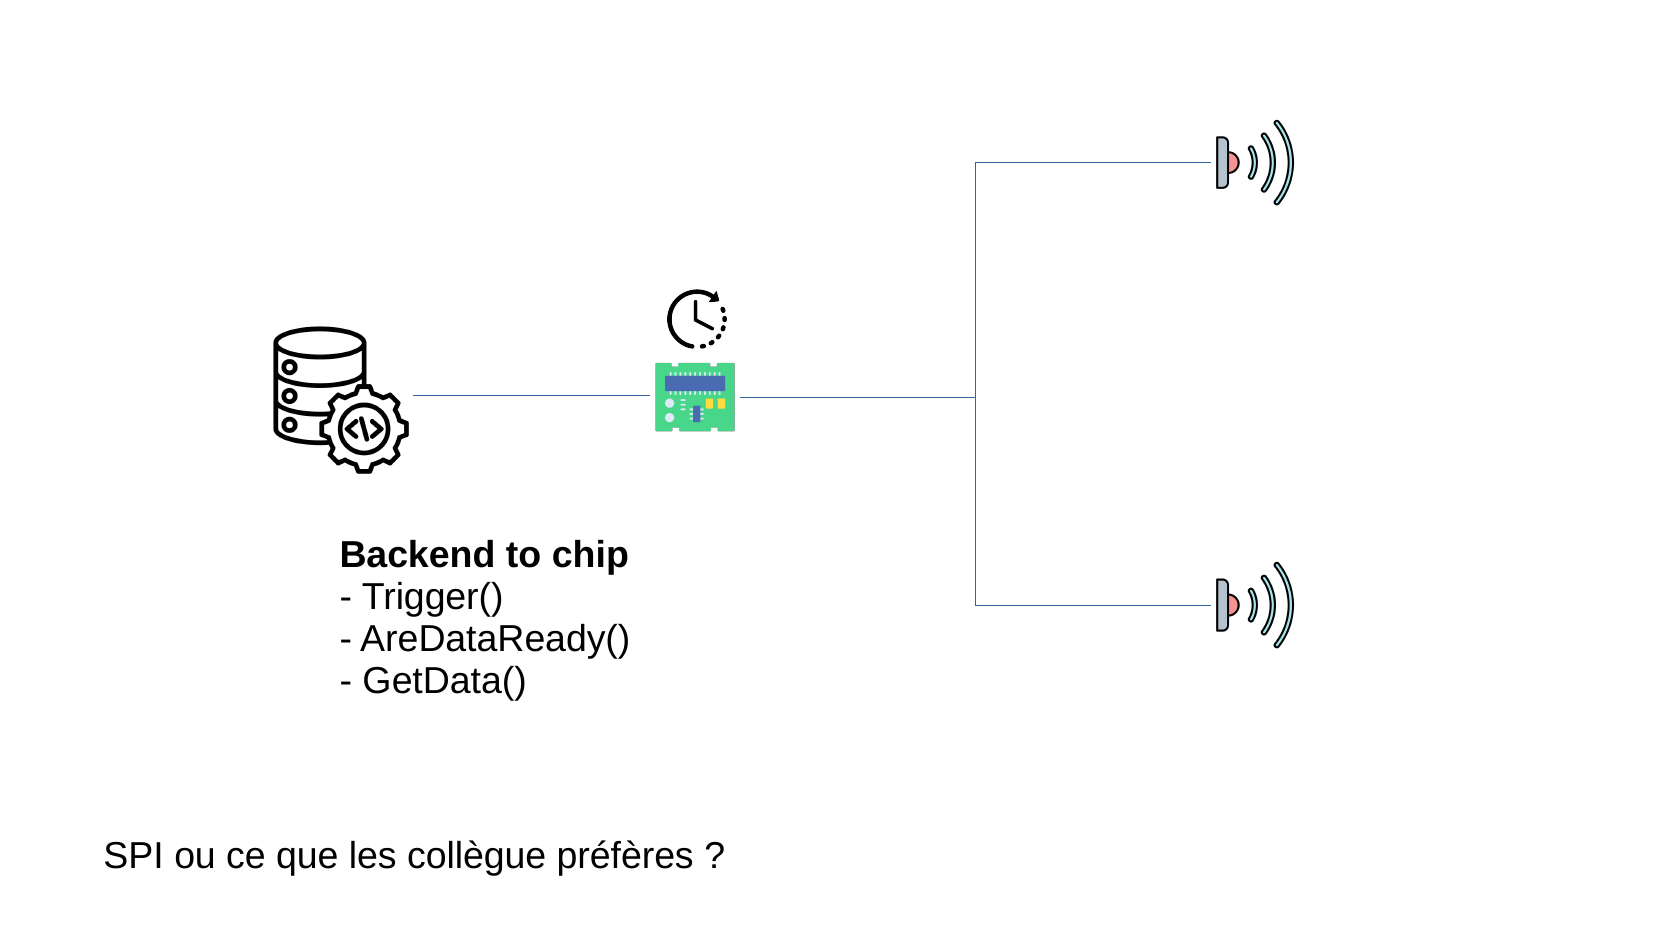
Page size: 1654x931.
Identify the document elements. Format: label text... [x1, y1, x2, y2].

text_box SPI ou ce que les collègue préfères ? [88, 826, 1063, 886]
picture [1210, 118, 1300, 207]
picture [649, 351, 741, 443]
text_box Backend to chip - Trigger() - AreDataReady() - GetData() [324, 525, 768, 709]
picture [667, 289, 727, 349]
picture [265, 324, 417, 476]
picture [1210, 560, 1300, 650]
